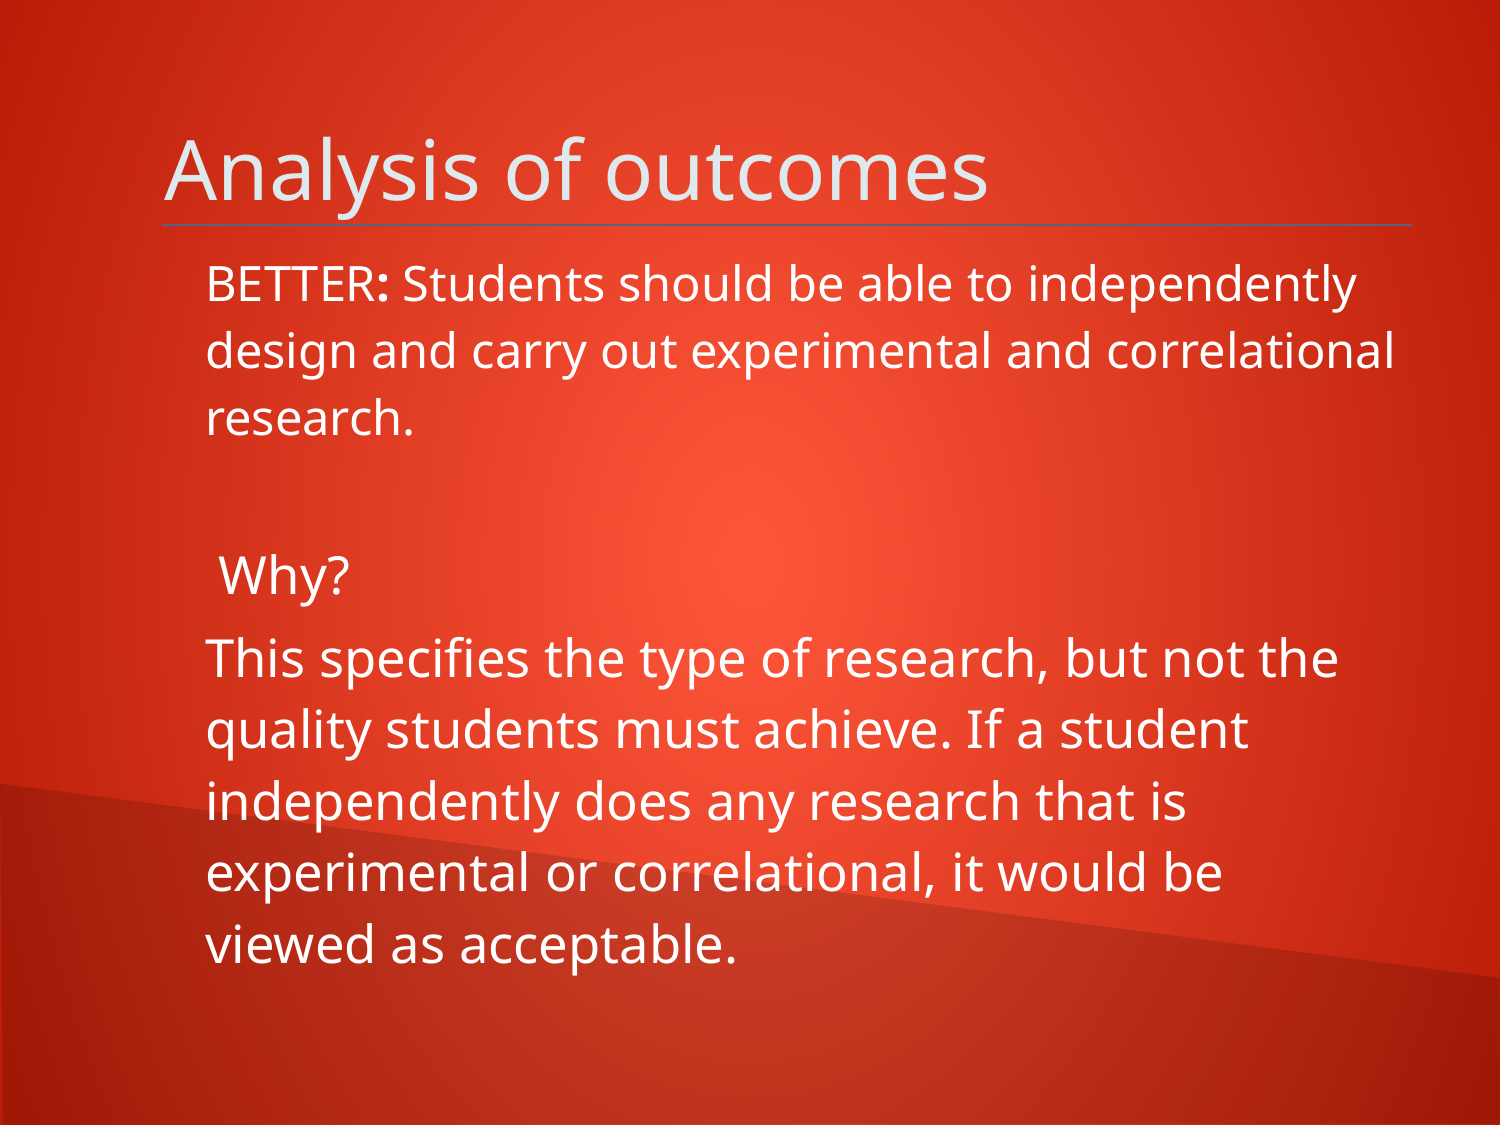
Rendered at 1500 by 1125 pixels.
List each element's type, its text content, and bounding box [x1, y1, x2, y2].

title Analysis of outcomes [150, 45, 1425, 233]
list BETTER: Students should be able to independently design and carry out experimental and correlational research. Why? This specifies the type of research, but not the quality students must achieve. If a student independently does any research that is experimental or correlational, it would be viewed as acceptable. [150, 237, 1425, 988]
